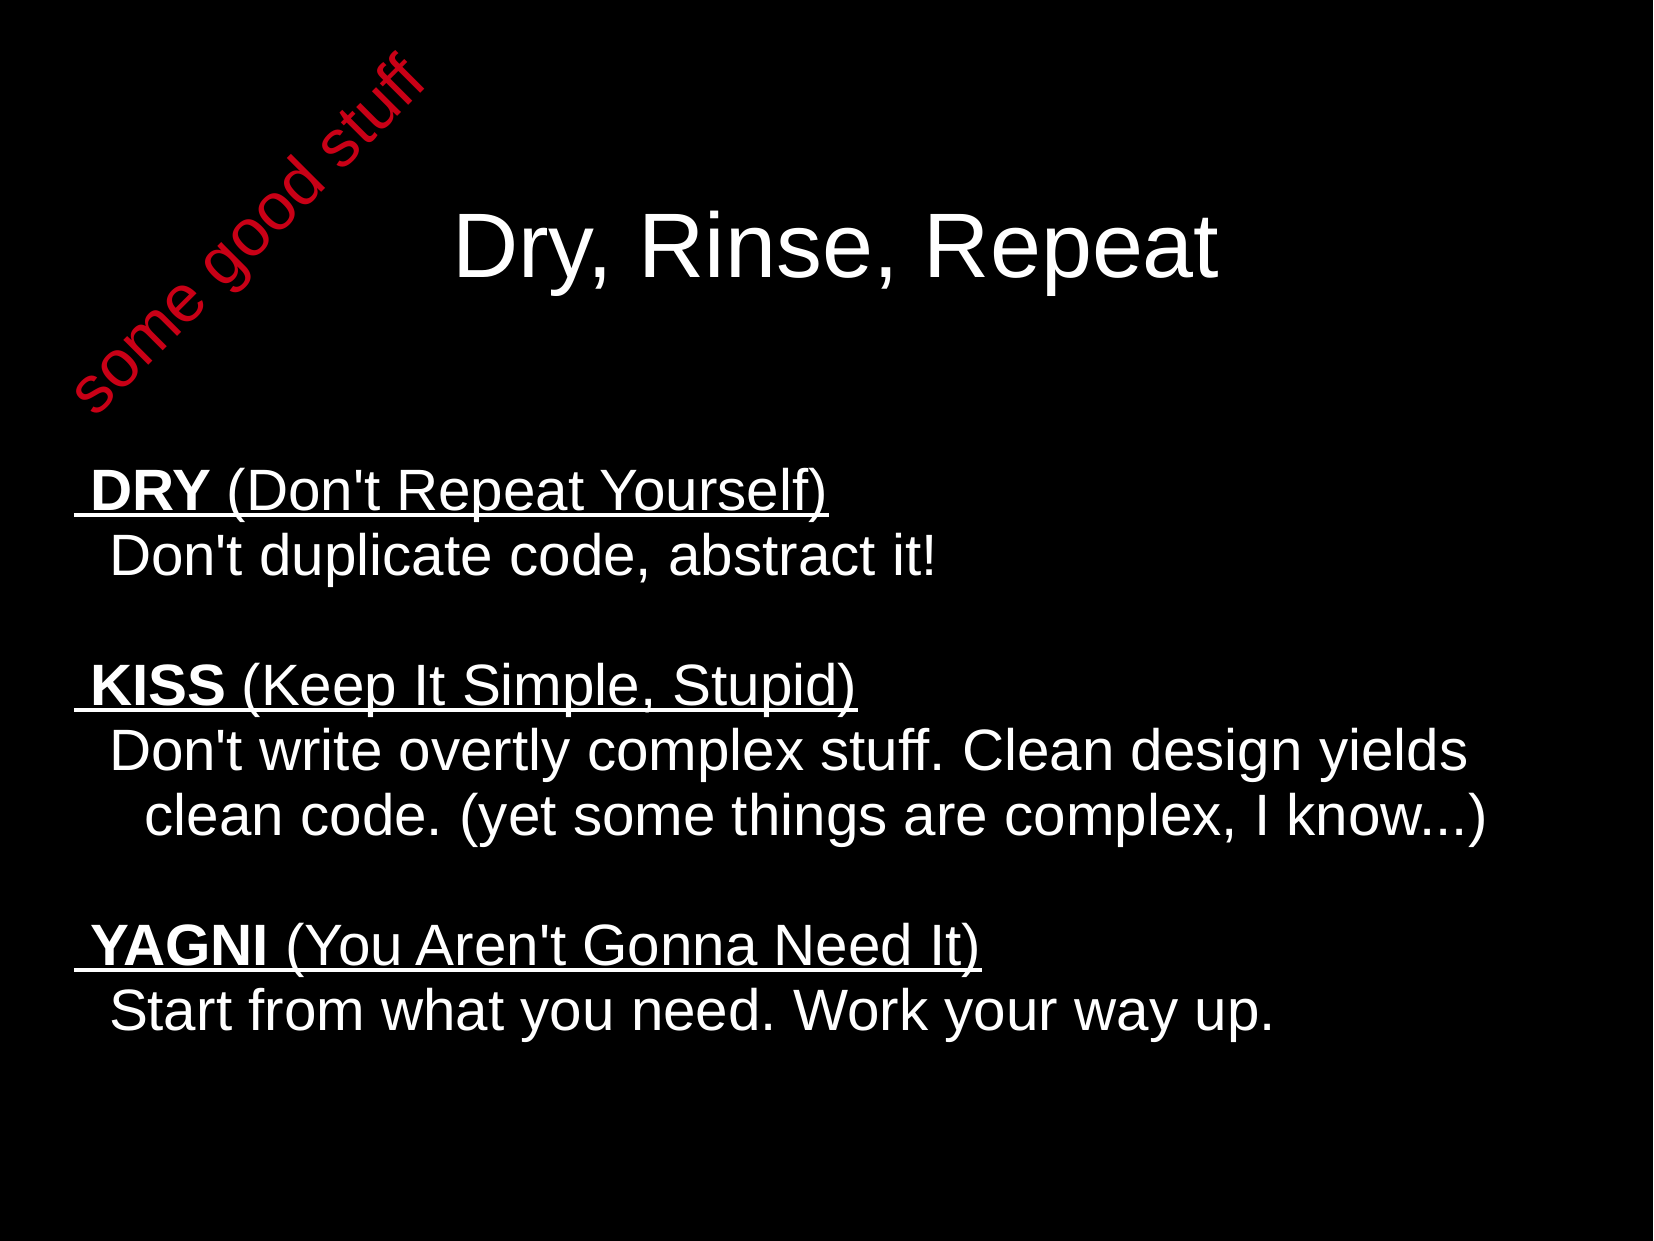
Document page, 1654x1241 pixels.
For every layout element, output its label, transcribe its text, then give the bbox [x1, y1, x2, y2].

text_box Dry, Rinse, Repeat [437, 187, 1238, 317]
text_box some good stuff [37, 23, 464, 450]
text_box DRY (Don't Repeat Yourself) Don't duplicate code, abstract it! KISS (Keep It Simple, Stupid) Don't write overtly complex stuff. Clean design yields clean code. (yet some things are complex, I know...) YAGNI (You Aren't Gonna Need It) Start from what you need. Work your way up. [58, 450, 1538, 1201]
